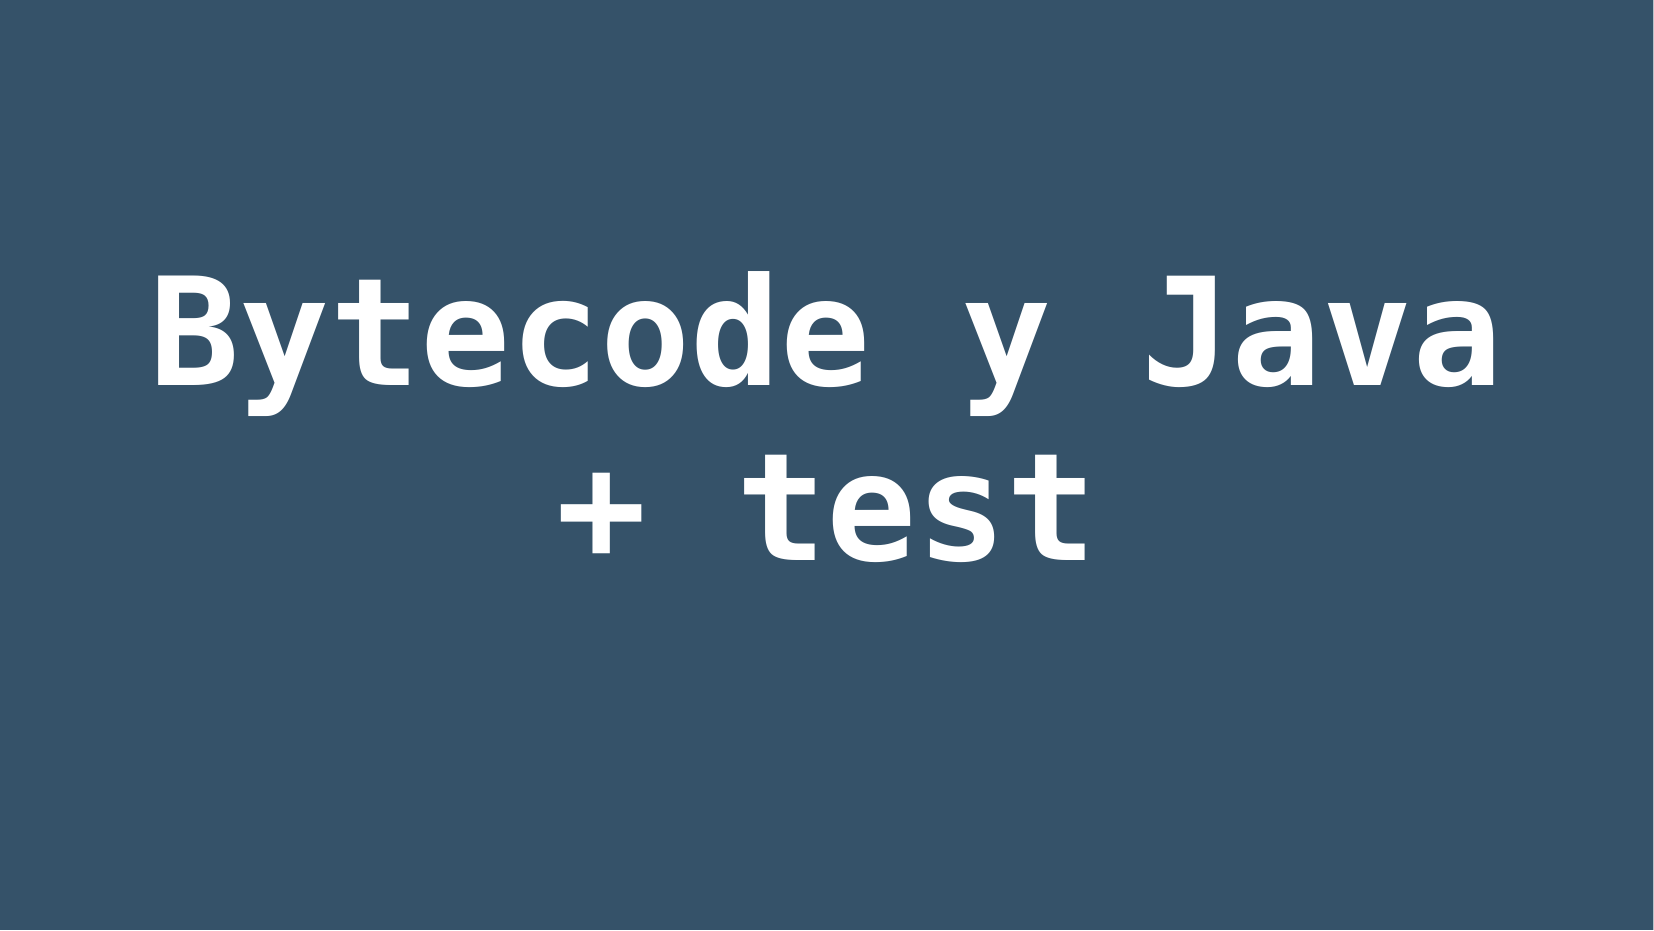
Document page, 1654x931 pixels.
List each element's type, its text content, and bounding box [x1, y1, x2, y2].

subtitle Bytecode y Java + test [82, 60, 1571, 781]
